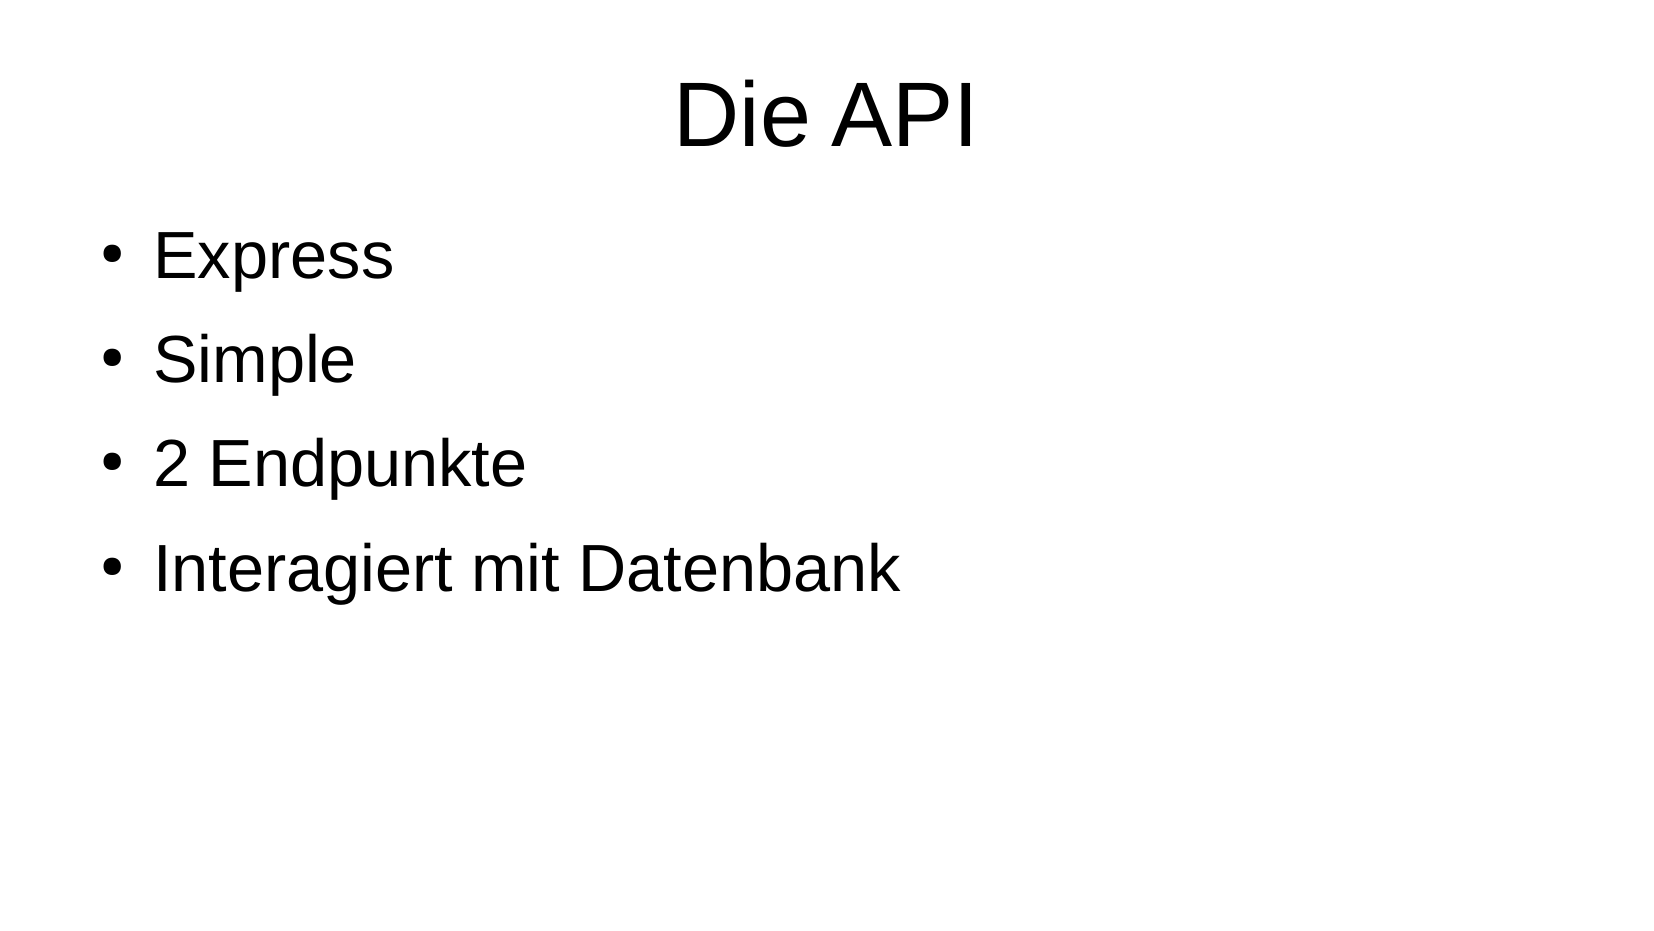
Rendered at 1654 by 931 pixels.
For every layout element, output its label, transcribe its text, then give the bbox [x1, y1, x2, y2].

title Die API [82, 37, 1571, 193]
list Express Simple 2 Endpunkte Interagiert mit Datenbank [82, 217, 1571, 758]
